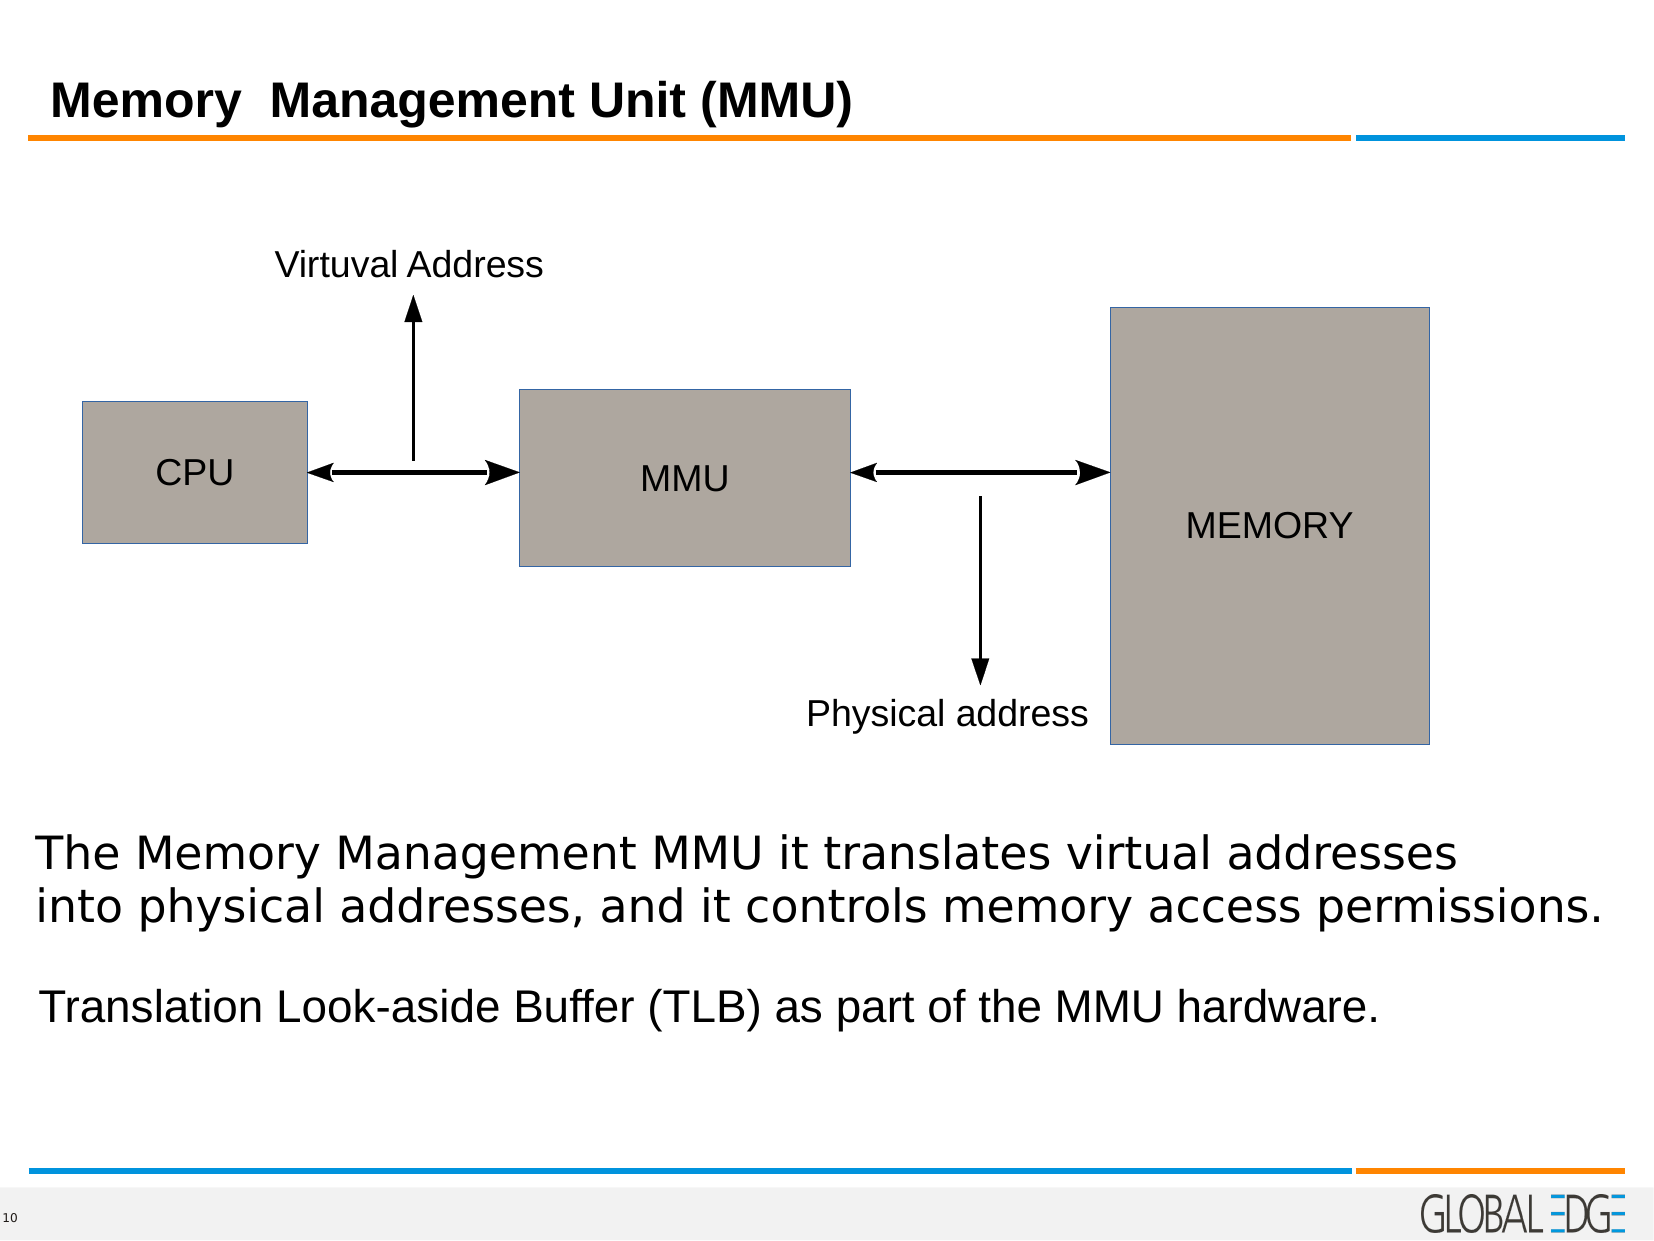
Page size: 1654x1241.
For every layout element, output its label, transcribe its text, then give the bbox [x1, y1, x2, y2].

text_box The Memory Management MMU it translates virtual addresses into physical addresses, and it controls memory access permissions. [35, 826, 1605, 934]
text_box Memory Management Unit (MMU) [50, 72, 868, 129]
text_box MEMORY [1185, 504, 1354, 547]
text_box [1075, 307, 1430, 745]
text_box Translation Look-aside Buffer (TLB) as part of the MMU hardware. [23, 973, 1409, 1040]
text_box [0, 1187, 1654, 1241]
text_box [484, 389, 877, 567]
text_box [82, 401, 334, 544]
text_box Virtuval Address [274, 243, 545, 286]
text_box [404, 295, 423, 322]
text_box [971, 658, 990, 686]
text_box 10 [2, 1210, 18, 1226]
text_box MMU [640, 457, 730, 500]
text_box CPU [155, 451, 235, 494]
picture [1421, 1194, 1625, 1233]
text_box Physical address [805, 692, 1089, 735]
